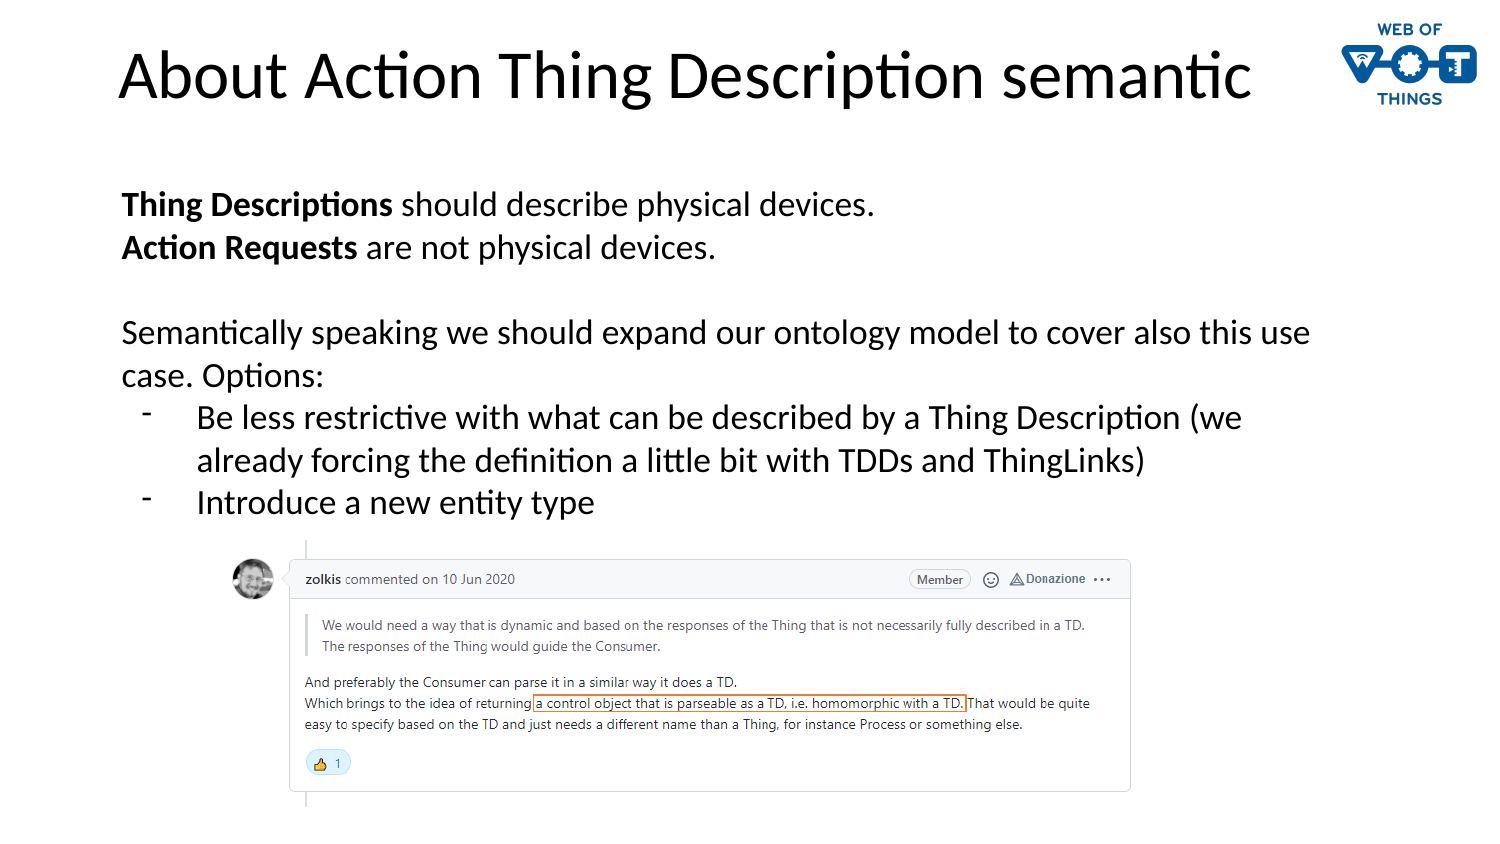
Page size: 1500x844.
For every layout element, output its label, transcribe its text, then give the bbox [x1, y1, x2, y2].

text_box Thing Descriptions should describe physical devices. Action Requests are not physical devices. Semantically speaking we should expand our ontology model to cover also this use case. Options: Be less restrictive with what can be described by a Thing Description (we already forcing the definition a little bit with TDDs and ThingLinks) Introduce a new entity type [106, 166, 1367, 537]
picture [1326, 14, 1492, 114]
picture [207, 540, 1185, 807]
title About Action Thing Description semantic [103, 31, 1397, 179]
